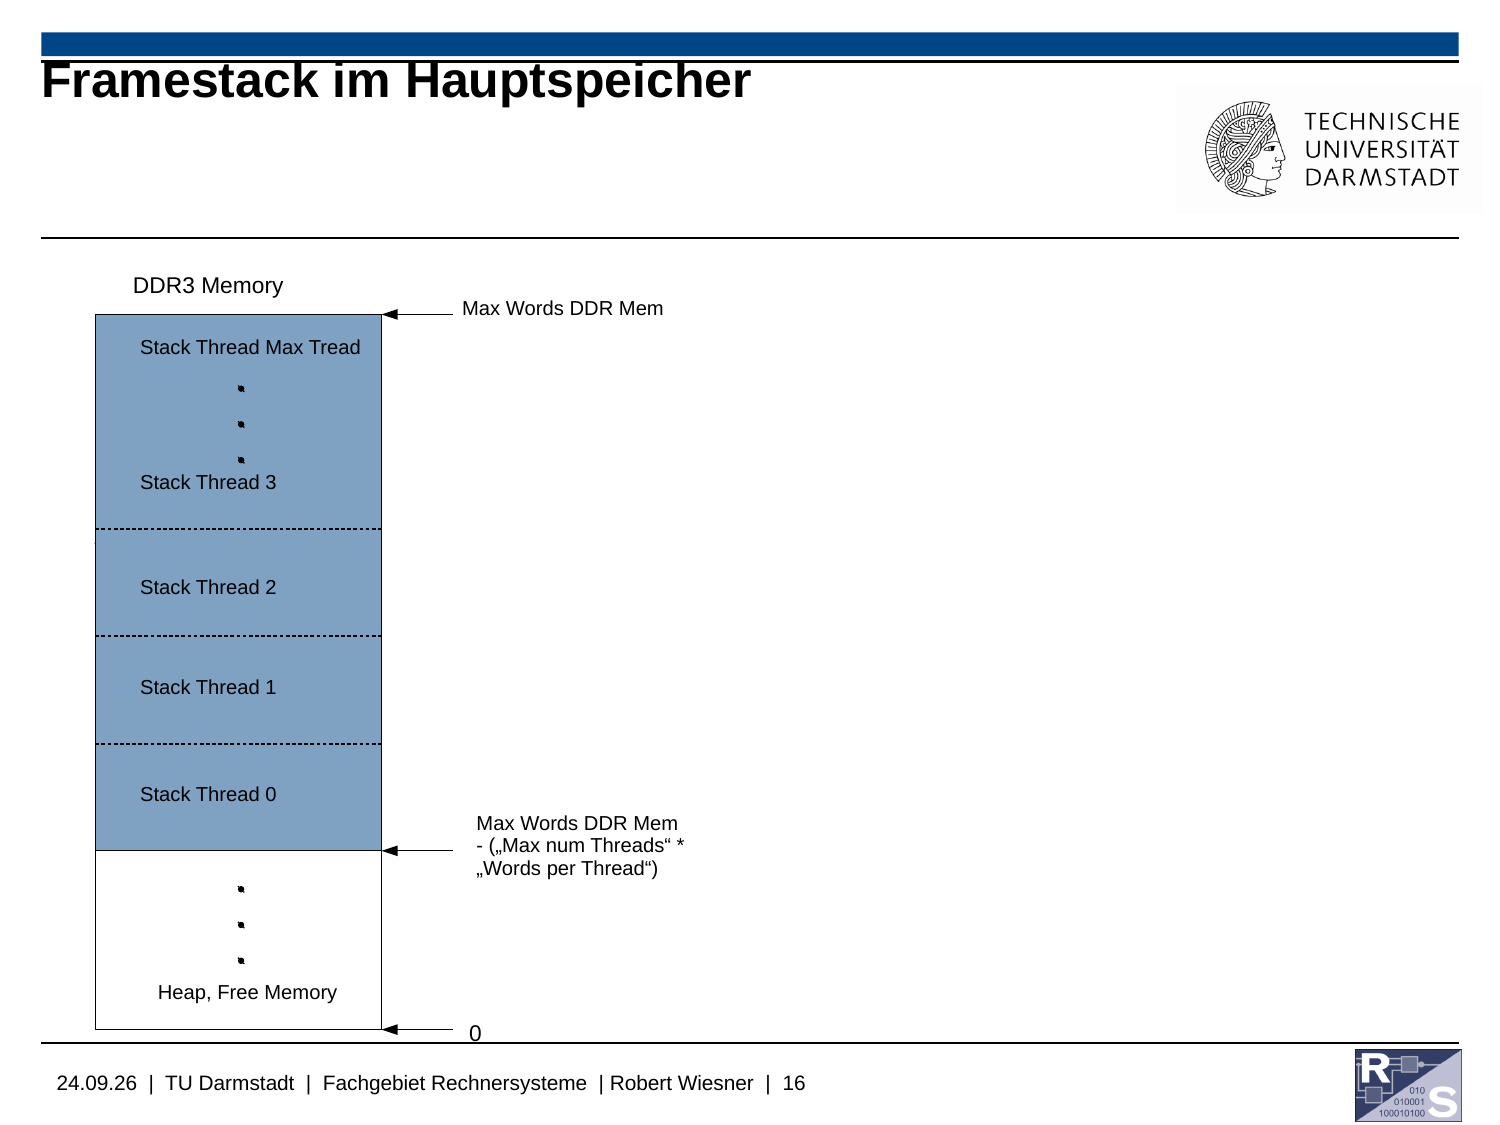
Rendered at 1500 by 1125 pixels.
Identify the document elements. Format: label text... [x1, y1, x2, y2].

picture [1355, 1049, 1462, 1122]
title Framestack im Hauptspeicher [41, 32, 1131, 183]
picture [59, 206, 812, 1125]
